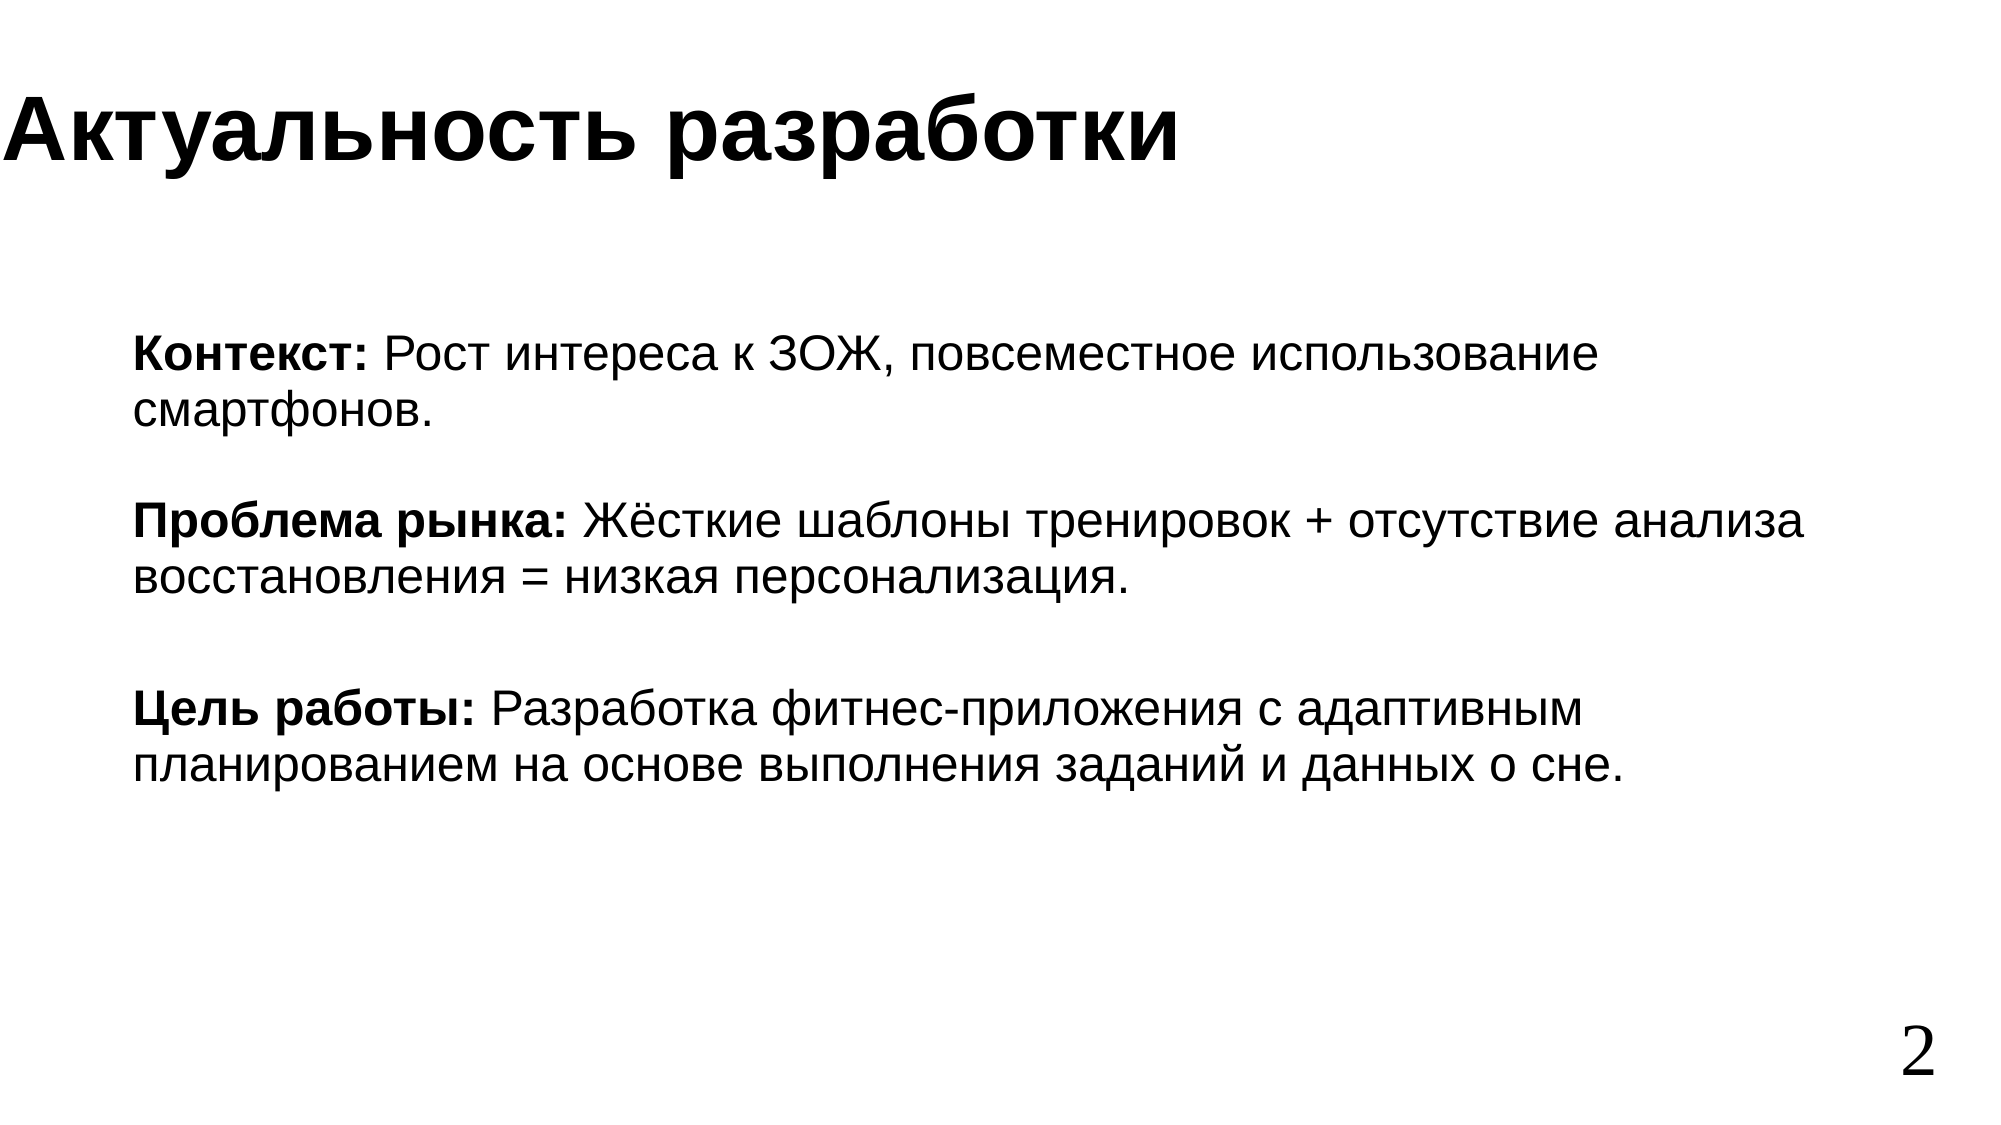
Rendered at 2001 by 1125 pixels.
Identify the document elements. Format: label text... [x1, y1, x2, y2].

title Актуальность разработки [0, 0, 1700, 188]
text_box Контекст: Рост интереса к ЗОЖ, повсеместное использование смартфонов. Проблема рынка: Жёсткие шаблоны тренировок + отсутствие анализа восстановления = низкая персонализация. Цель работы: Разработка фитнес-приложения с адаптивным планированием на основе выполнения заданий и данных о сне. [117, 318, 1883, 834]
slide_number <number> [1849, 1012, 1955, 1092]
